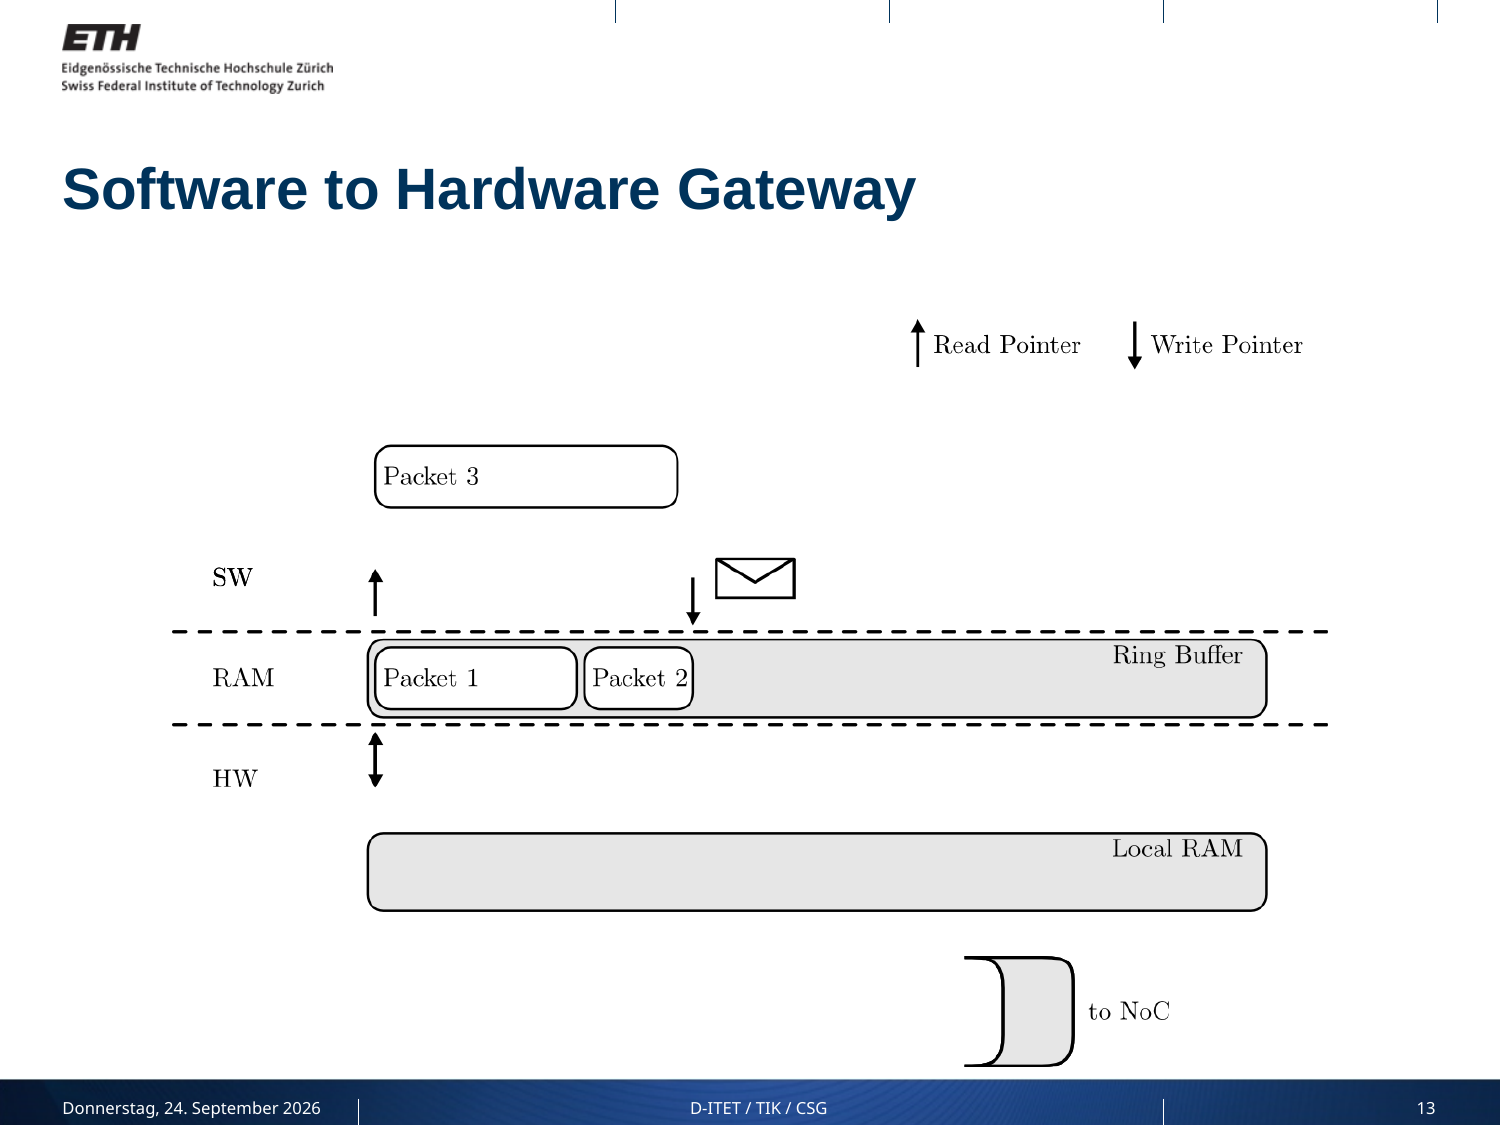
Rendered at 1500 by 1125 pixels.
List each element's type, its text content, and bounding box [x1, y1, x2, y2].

picture [62, 24, 333, 94]
picture [0, 1078, 1500, 1125]
picture [172, 319, 1328, 1067]
title Software to Hardware Gateway [62, 157, 1438, 296]
